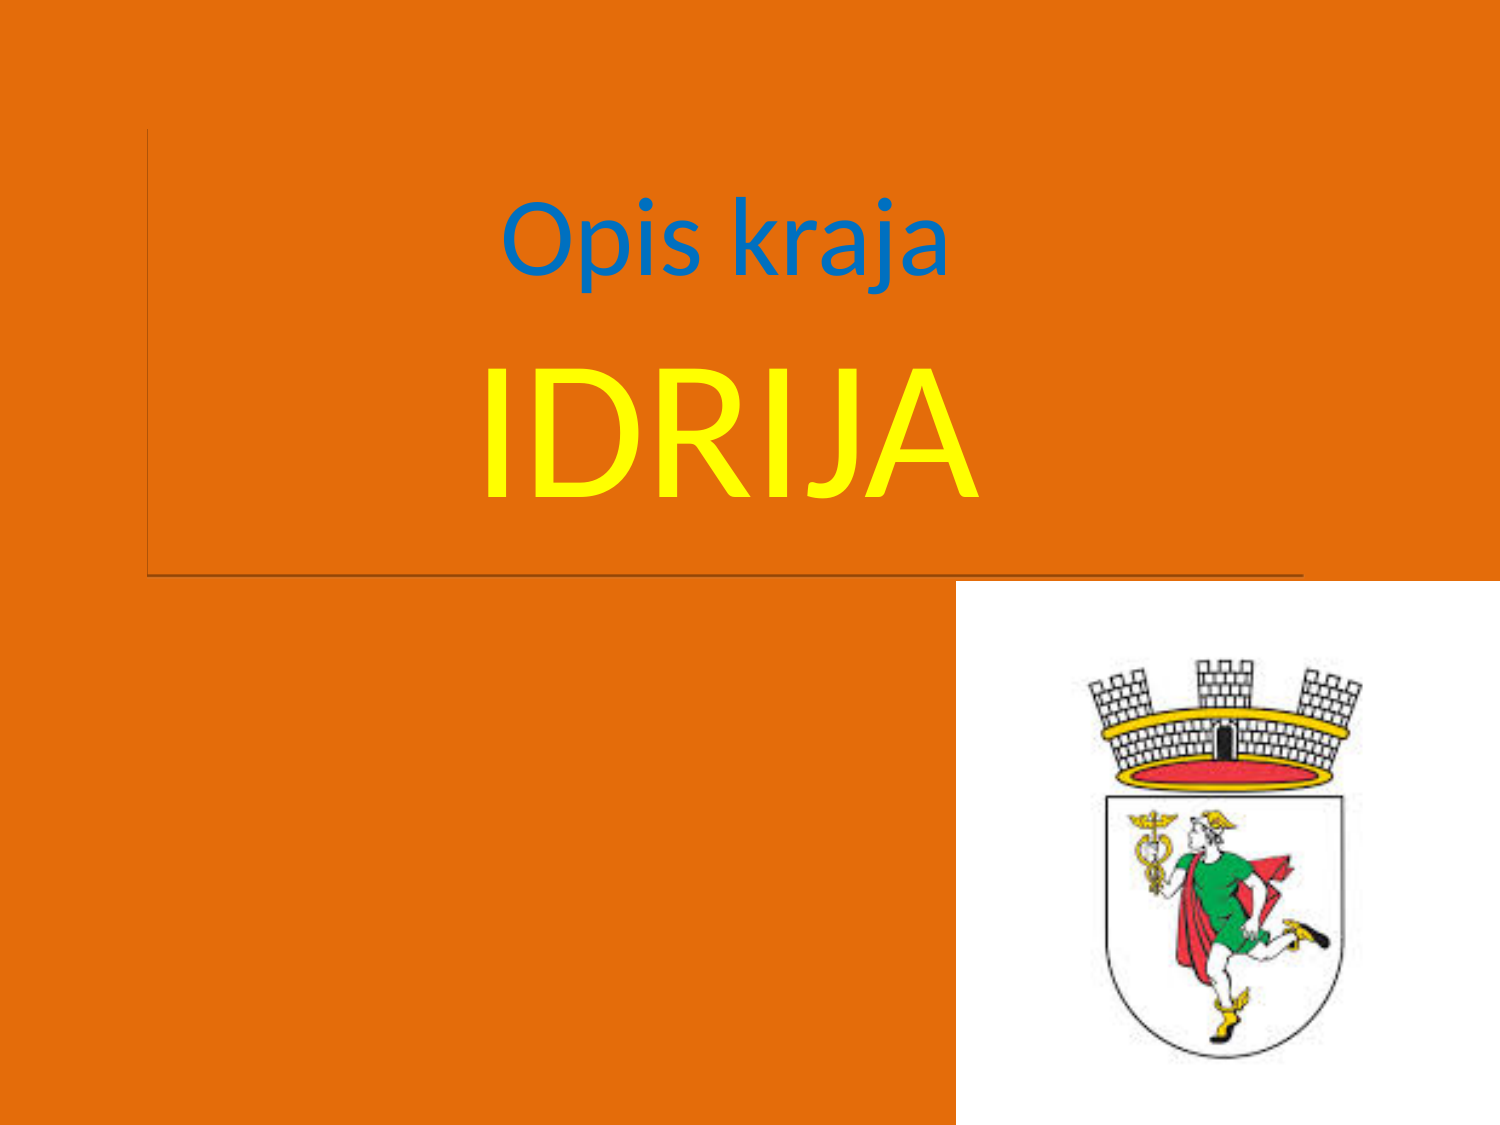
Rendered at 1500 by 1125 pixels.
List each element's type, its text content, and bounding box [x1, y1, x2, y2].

title Opis kraja IDRIJA [147, 125, 1306, 575]
picture [956, 581, 1500, 1125]
